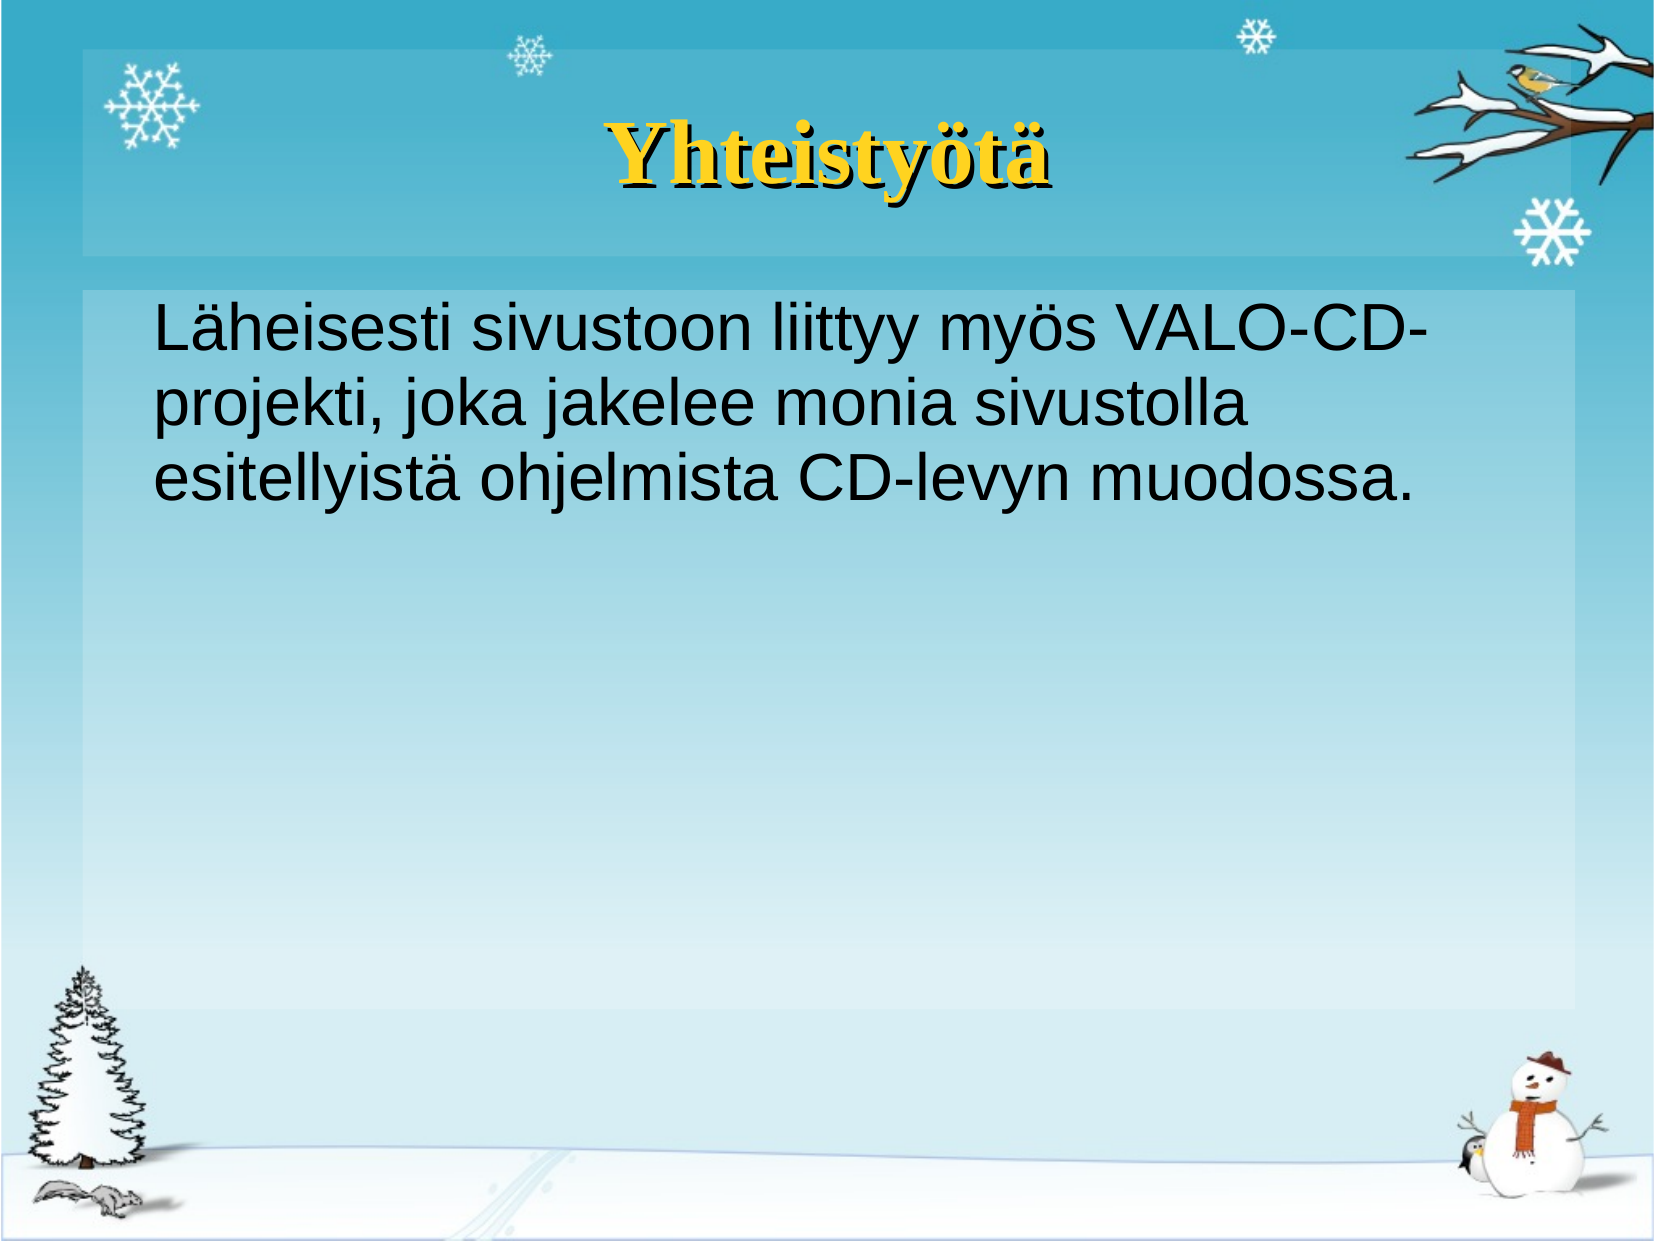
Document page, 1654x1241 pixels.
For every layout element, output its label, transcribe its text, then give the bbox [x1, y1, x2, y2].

list Läheisesti sivustoon liittyy myös VALO-CD-projekti, joka jakelee monia sivustolla esitellyistä ohjelmista CD-levyn muodossa. [82, 290, 1576, 1010]
title Yhteistyötä [82, 49, 1571, 257]
picture [1, 0, 1654, 1241]
